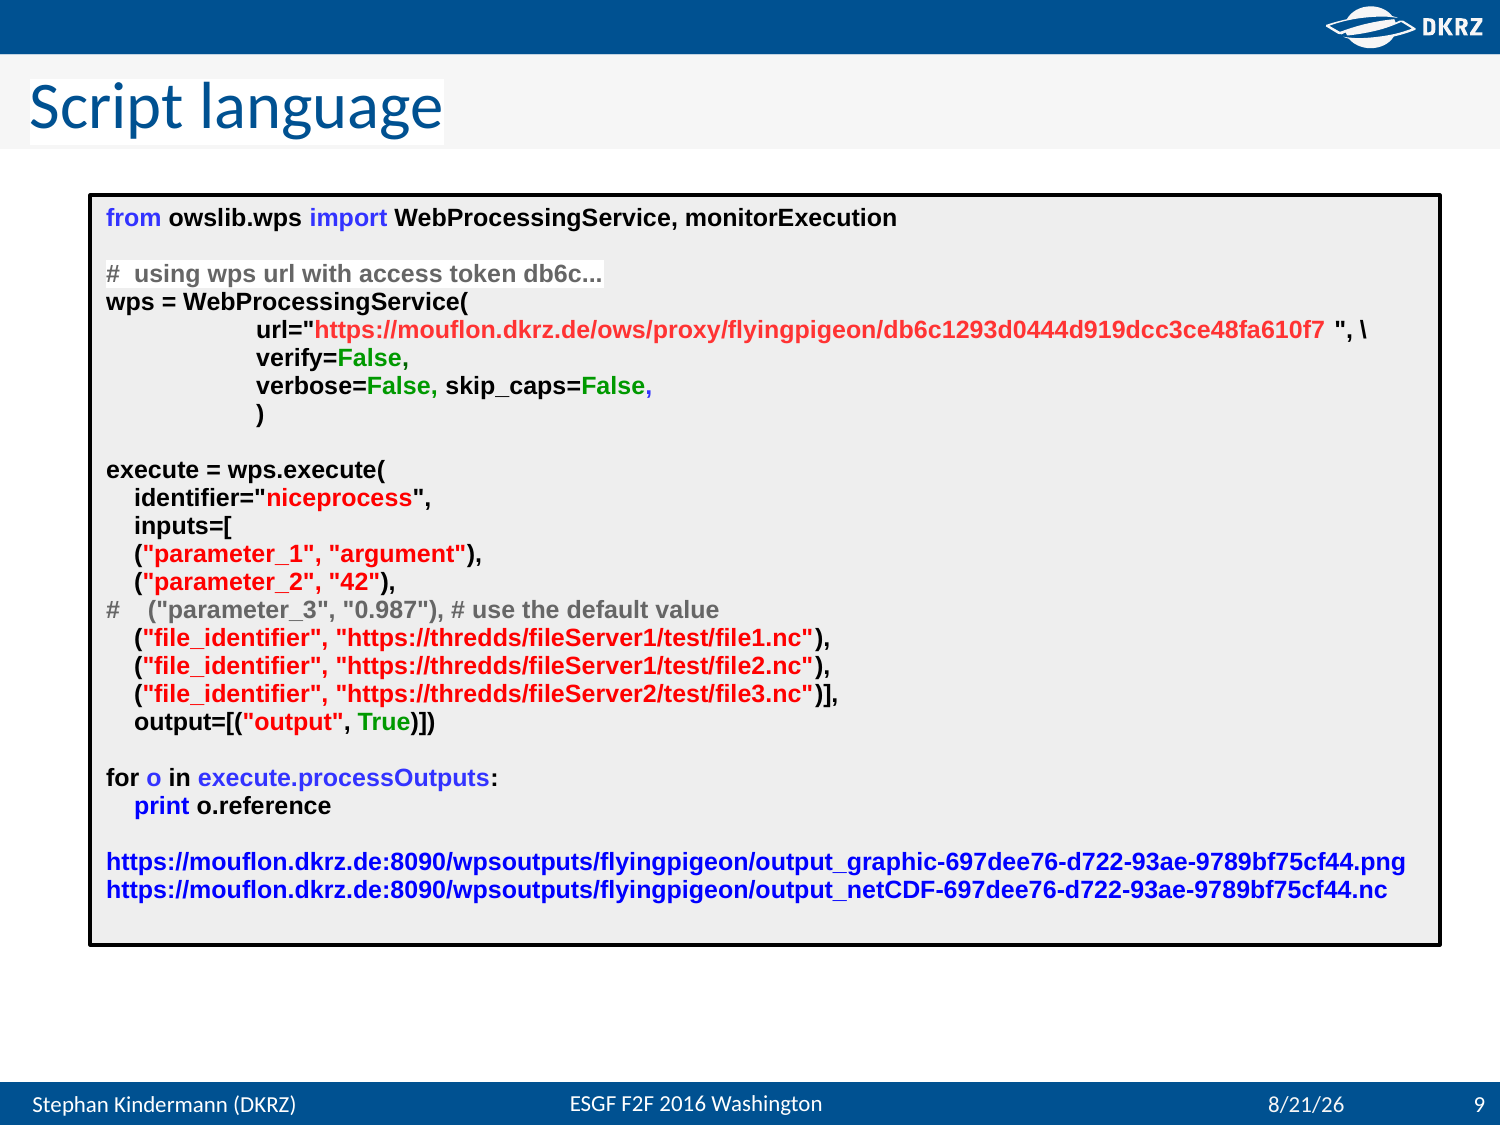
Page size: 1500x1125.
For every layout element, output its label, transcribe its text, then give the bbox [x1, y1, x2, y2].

slide_number 12/1/16 [1187, 1082, 1360, 1125]
title Script language [0, 54, 1500, 149]
text_box from owslib.wps import WebProcessingService, monitorExecution # using wps url with access token db6c... wps = WebProcessingService( url="https://mouflon.dkrz.de/ows/proxy/flyingpigeon/db6c1293d0444d919dcc3ce48fa610f7 ", \ verify=False, verbose=False, skip_caps=False, ) execute = wps.execute( identifier="niceprocess", inputs=[ ("parameter_1", "argument"), ("parameter_2", "42"), # ("parameter_3", "0.987"), # use the default value ("file_identifier", "https://thredds/fileServer1/test/file1.nc"), ("file_identifier", "https://thredds/fileServer1/test/file2.nc"), ("file_identifier", "https://thredds/fileServer2/test/file3.nc")], output=[("output", True)]) for o in execute.processOutputs: print o.reference https://mouflon.dkrz.de:8090/wpsoutputs/flyingpigeon/output_graphic-697dee76-d722-93ae-9789bf75cf44.png https://mouflon.dkrz.de:8090/wpsoutputs/flyingpigeon/output_netCDF-697dee76-d722-93ae-9789bf75cf44.nc [90, 195, 1441, 946]
slide_number <number> [1376, 1082, 1500, 1125]
